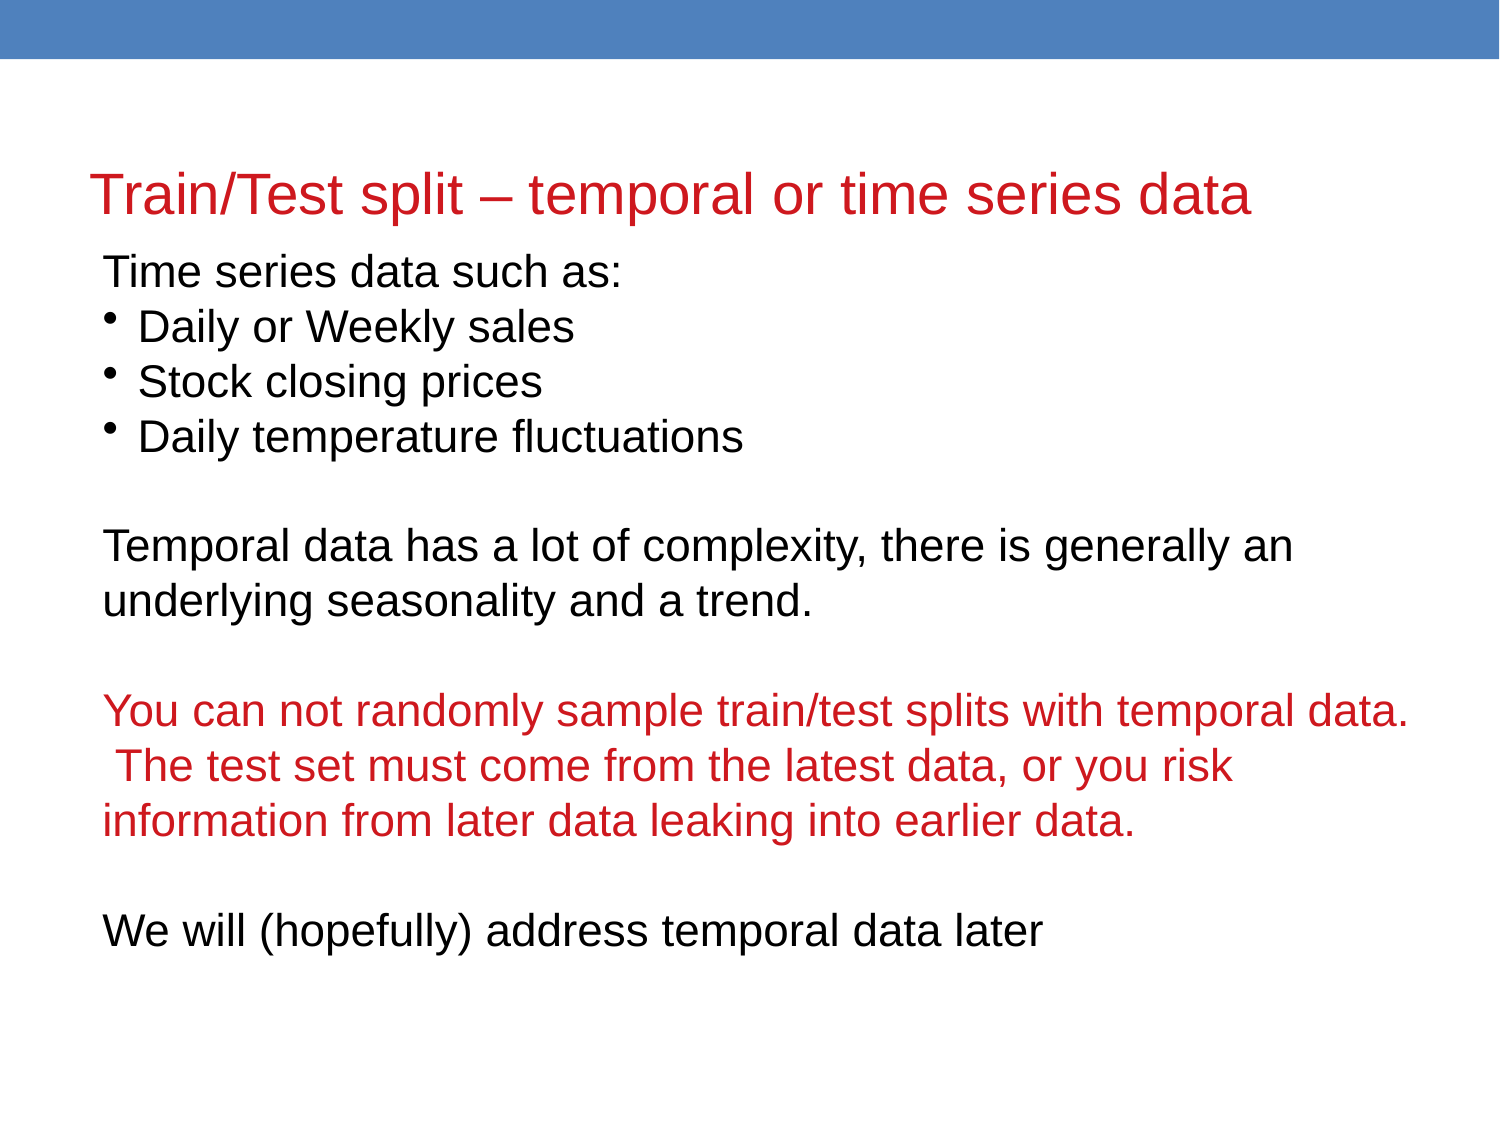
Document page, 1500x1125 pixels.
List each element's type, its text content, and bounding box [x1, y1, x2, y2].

text_box Train/Test split – temporal or time series data [75, 87, 1425, 250]
text_box Time series data such as: Daily or Weekly sales Stock closing prices Daily temperature fluctuations Temporal data has a lot of complexity, there is generally an underlying seasonality and a trend. You can not randomly sample train/test splits with temporal data. The test set must come from the latest data, or you risk information from later data leaking into earlier data. We will (hopefully) address temporal data later [87, 233, 1437, 1034]
